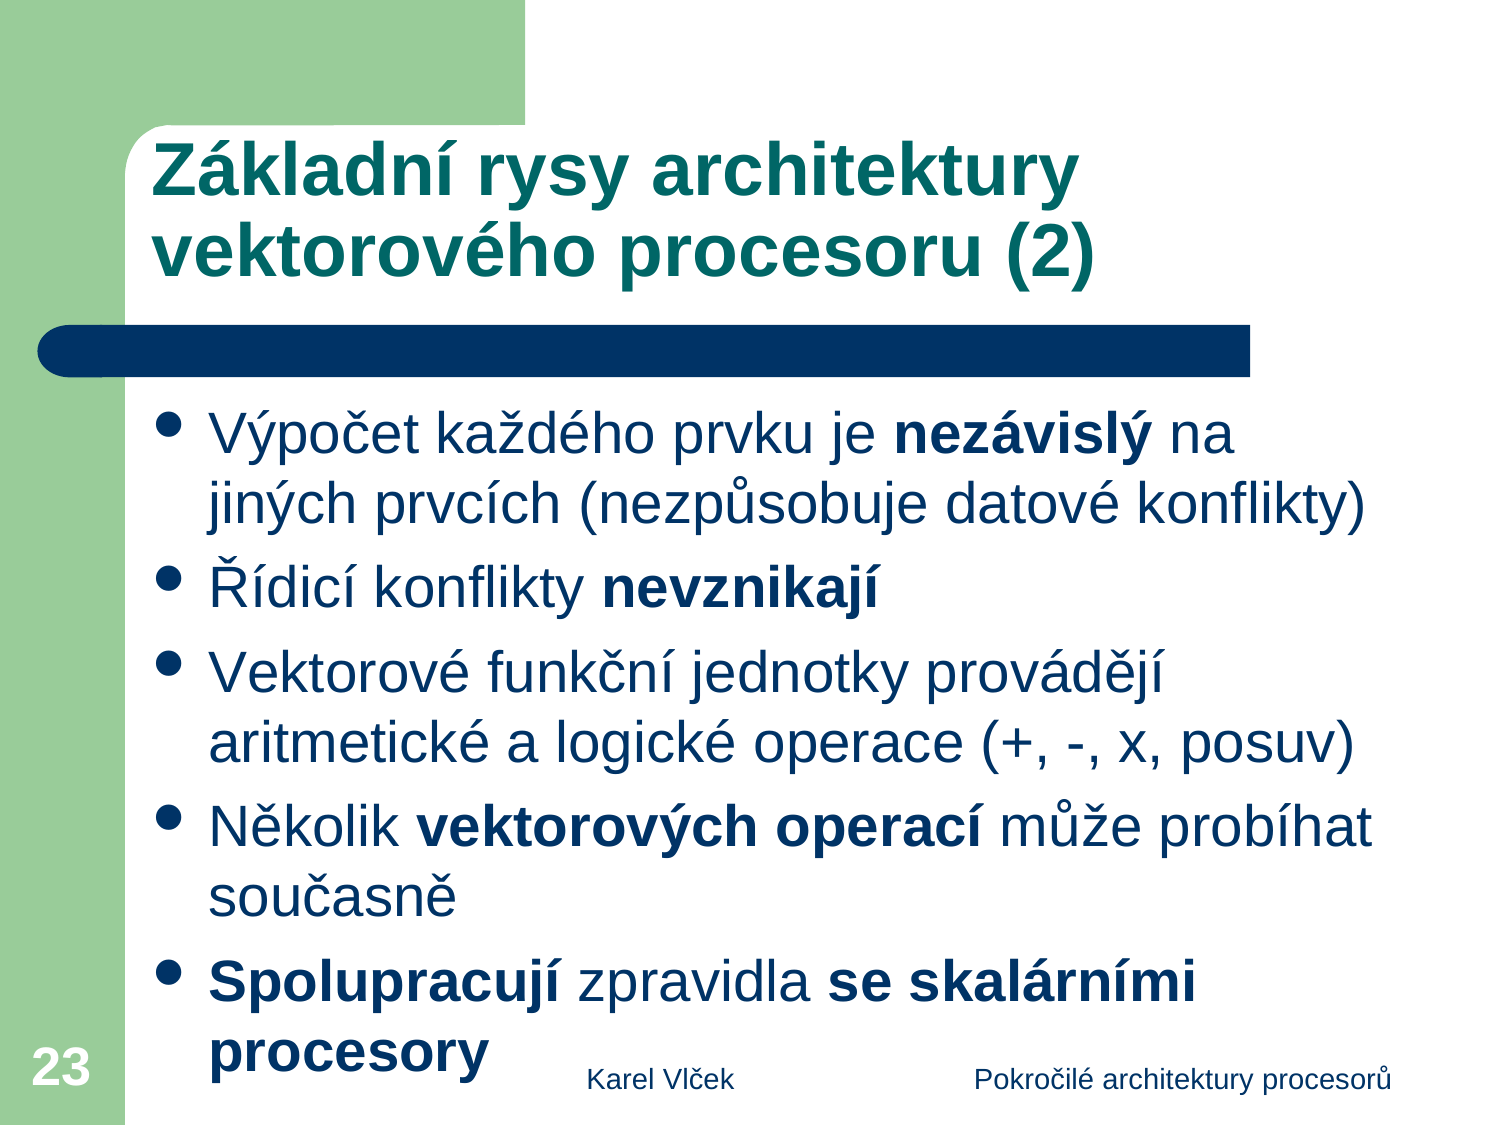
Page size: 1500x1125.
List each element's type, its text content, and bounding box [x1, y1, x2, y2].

list Výpočet každého prvku je nezávislý na jiných prvcích (nezpůsobuje datové konflikty) Řídicí konflikty nevznikají Vektorové funkční jednotky provádějí aritmetické a logické operace (+, -, x, posuv) Několik vektorových operací může probíhat současně Spolupracují zpravidla se skalárními procesory [137, 387, 1413, 1091]
title Základní rysy architektury vektorového procesoru (2) [136, 123, 1414, 301]
